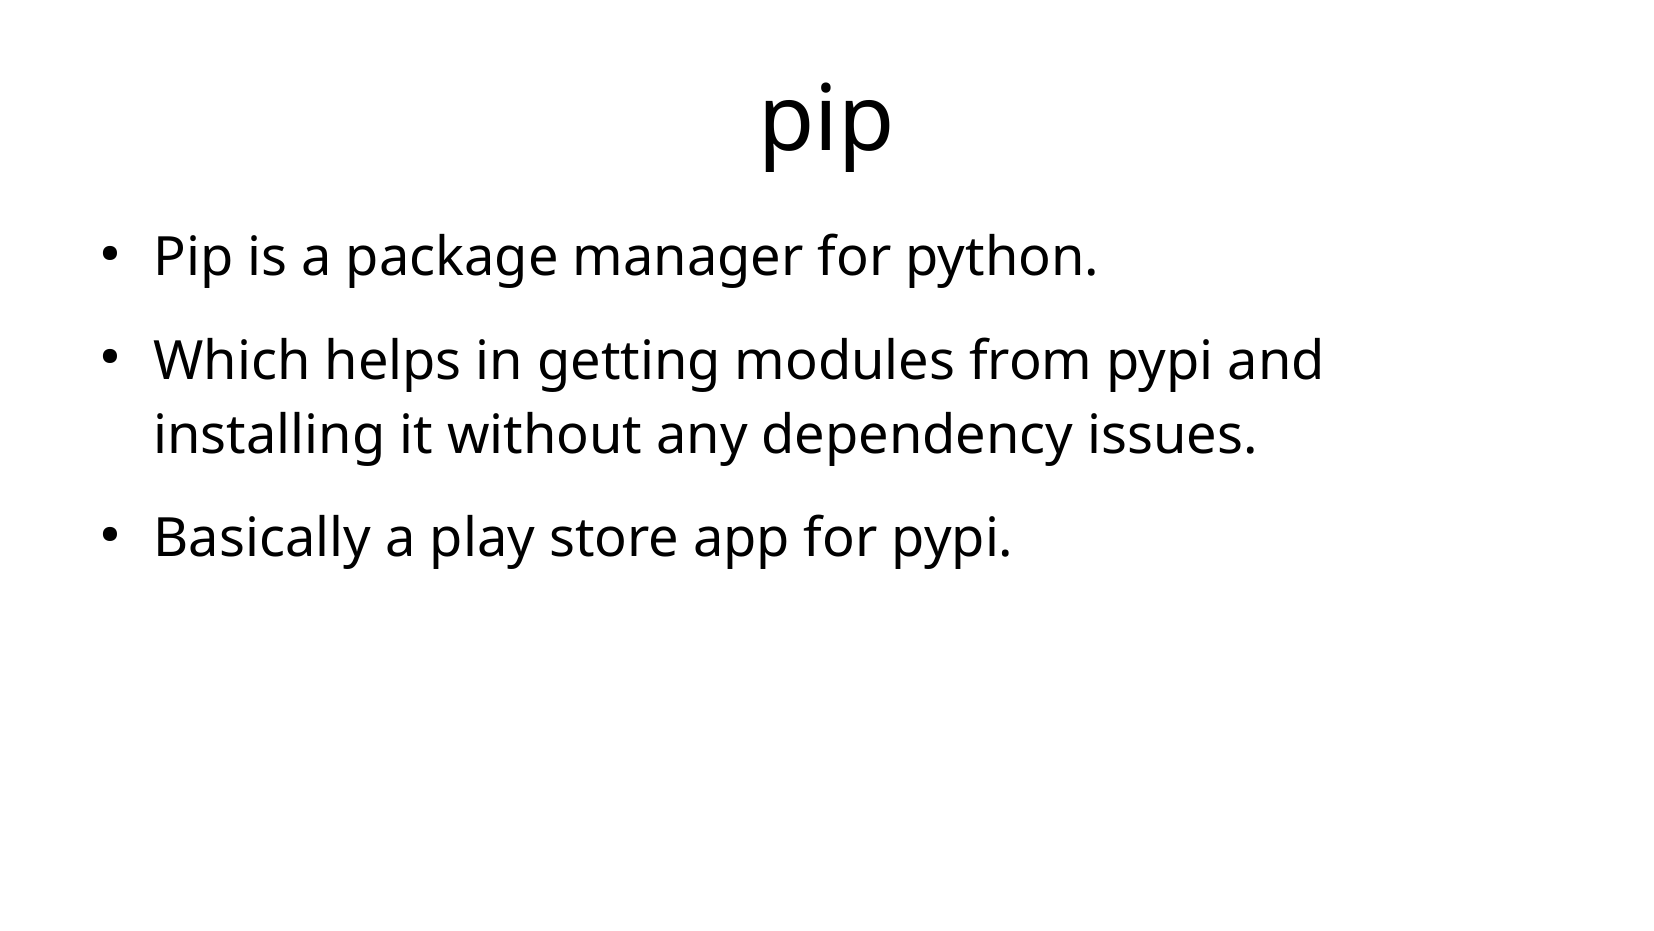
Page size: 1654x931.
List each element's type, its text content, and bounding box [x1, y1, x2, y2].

title pip [82, 37, 1571, 193]
list Pip is a package manager for python. Which helps in getting modules from pypi and installing it without any dependency issues. Basically a play store app for pypi. [82, 217, 1571, 758]
